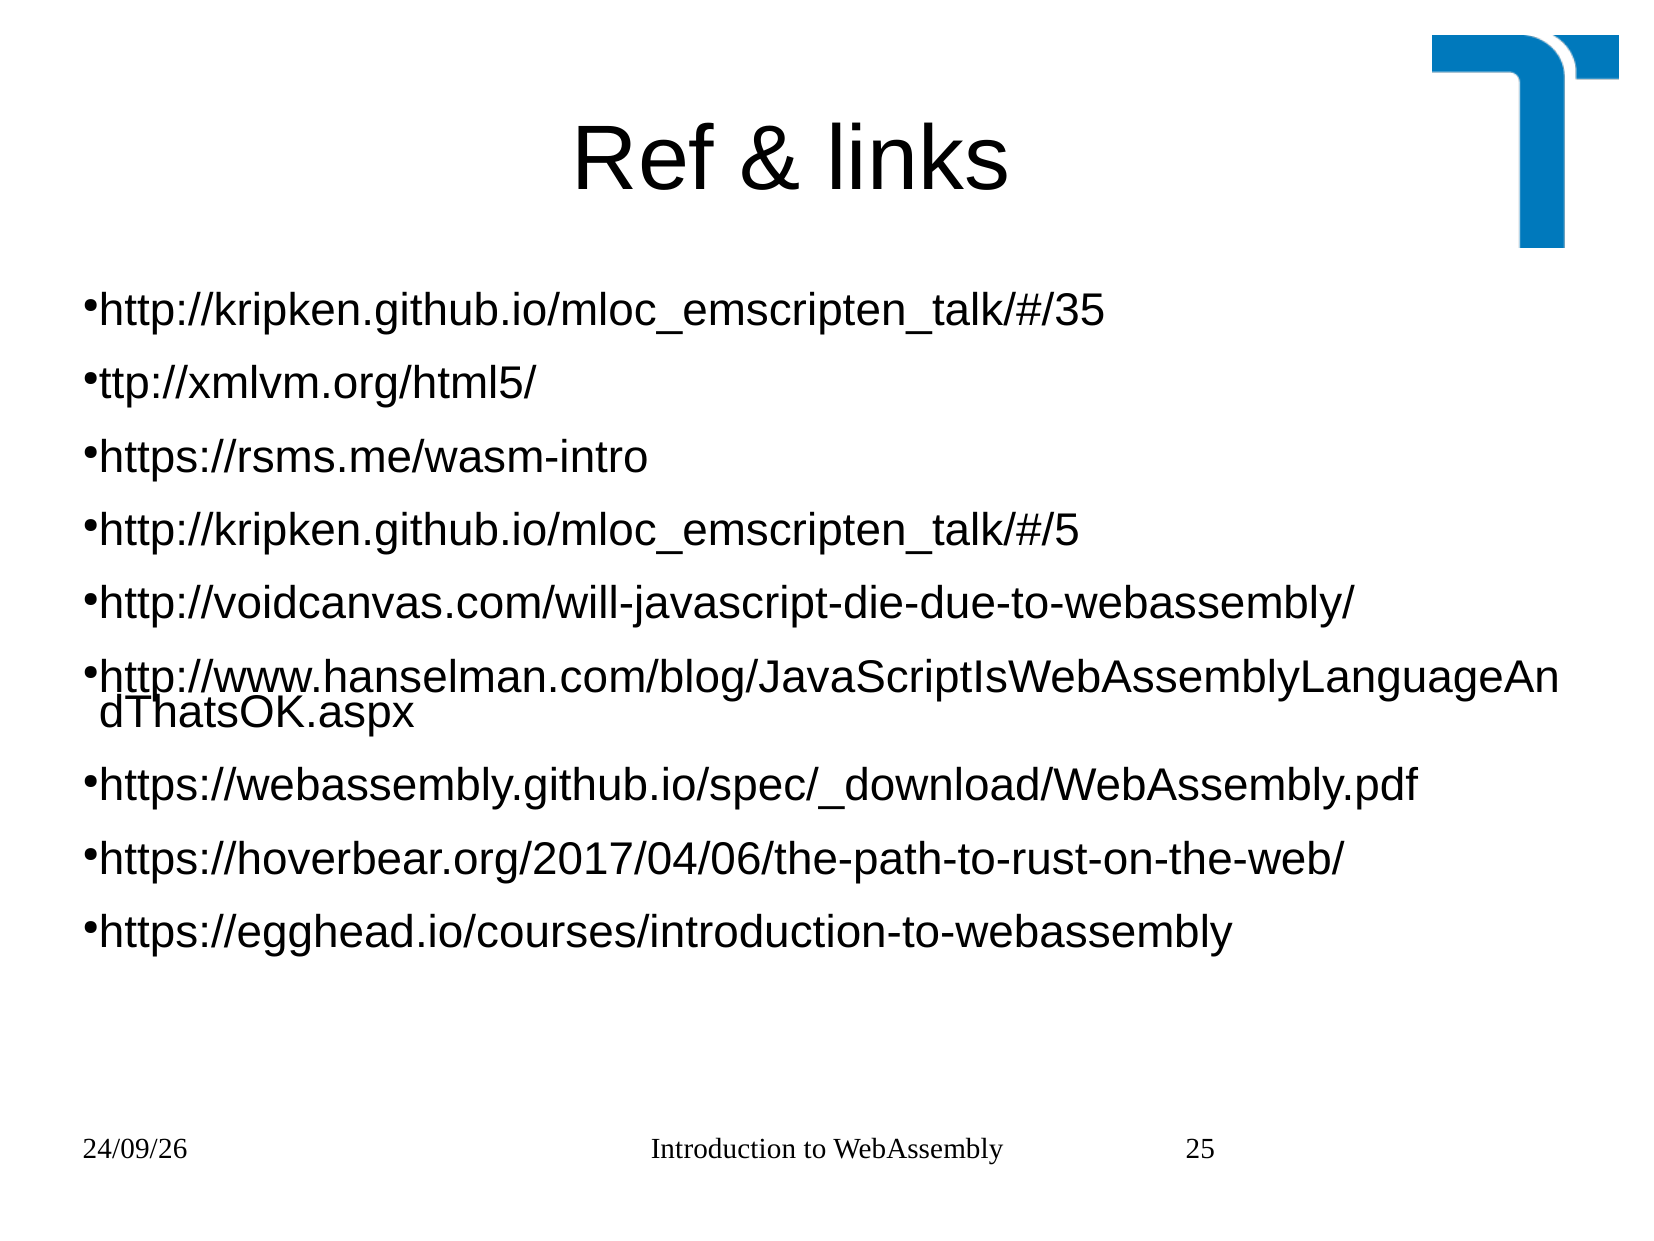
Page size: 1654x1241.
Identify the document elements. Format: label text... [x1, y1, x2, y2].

text_box [1185, 1129, 1571, 1216]
text_box Introduction to WebAssembly [565, 1129, 1090, 1216]
list http://kripken.github.io/mloc_emscripten_talk/#/35 ttp://xmlvm.org/html5/ https://rsms.me/wasm-intro http://kripken.github.io/mloc_emscripten_talk/#/5 http://voidcanvas.com/will-javascript-die-due-to-webassembly/ http://www.hanselman.com/blog/JavaScriptIsWebAssemblyLanguageAndThatsOK.aspx https://webassembly.github.io/spec/_download/WebAssembly.pdf https://hoverbear.org/2017/04/06/the-path-to-rust-on-the-web/ https://egghead.io/courses/introduction-to-webassembly [82, 290, 1571, 1010]
title Ref & links [82, 49, 1501, 257]
text_box 07/09/2017 [82, 1129, 468, 1216]
